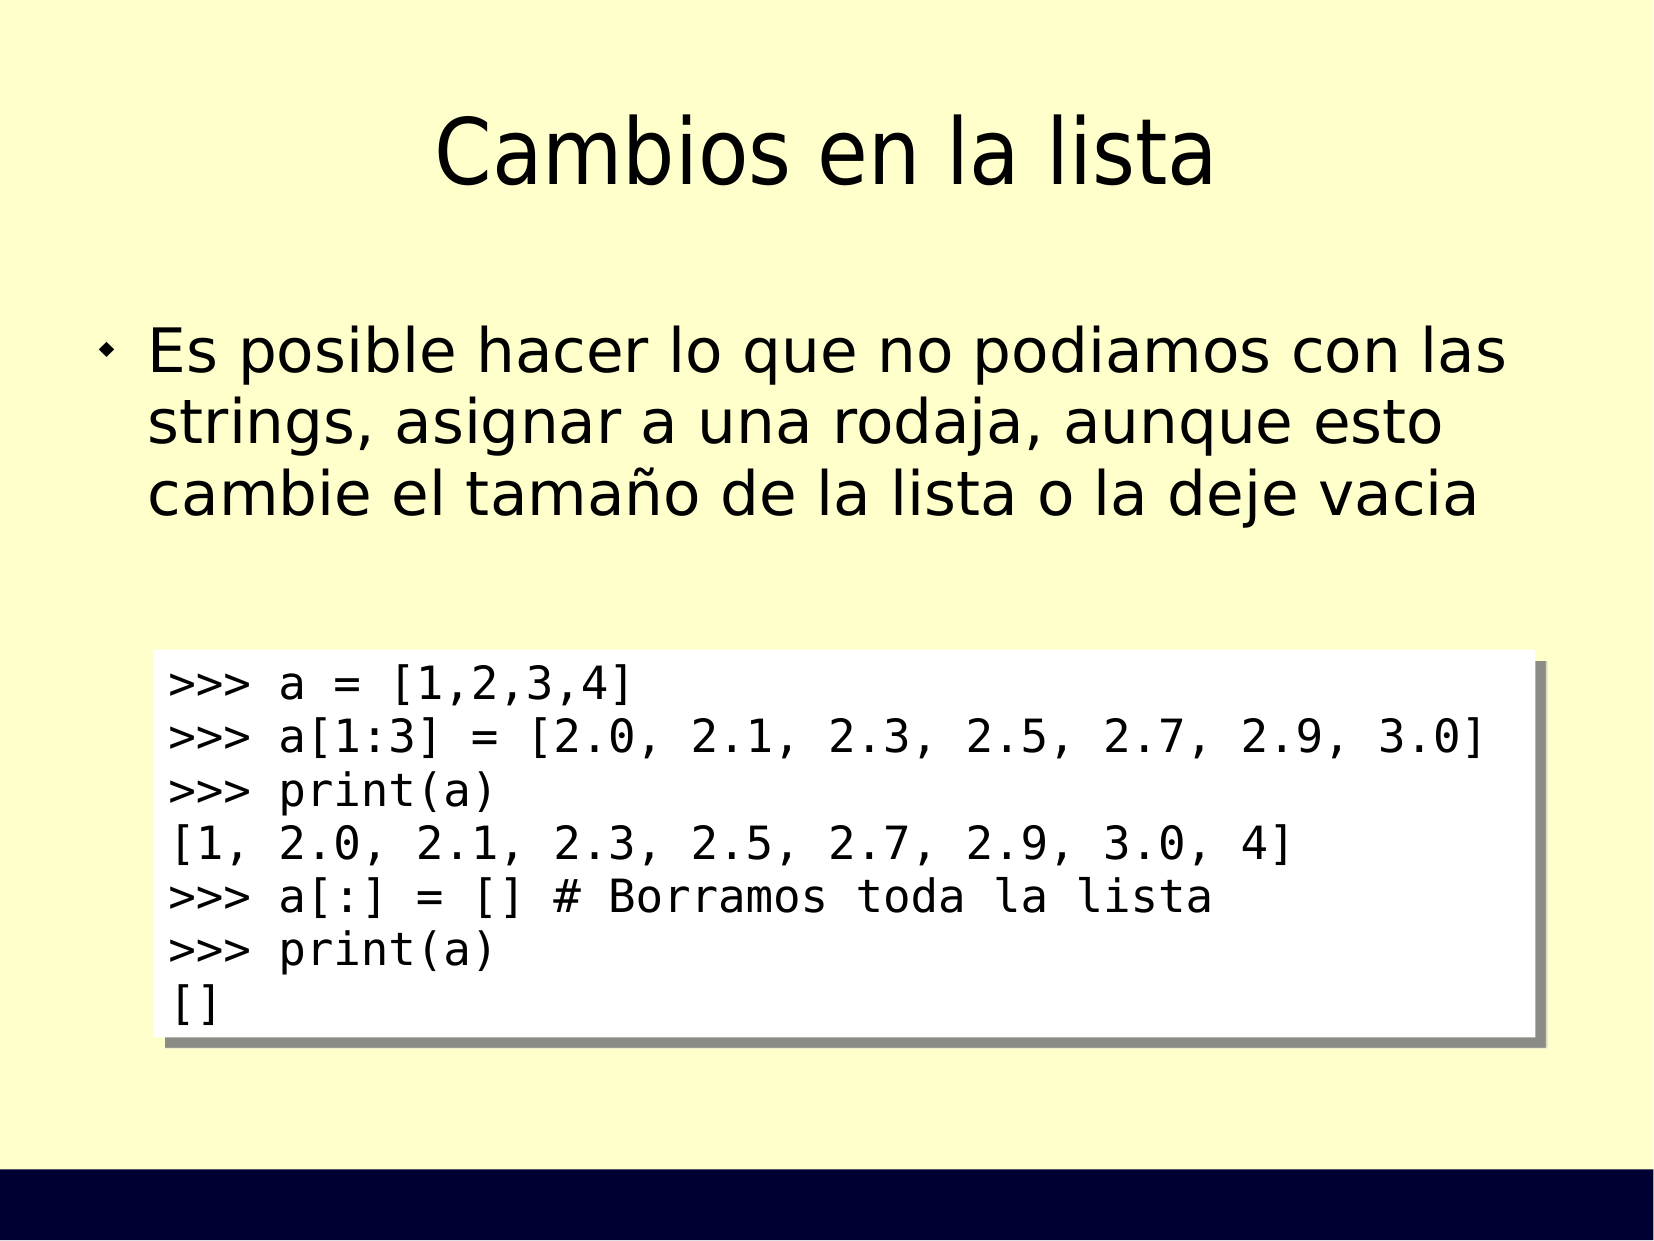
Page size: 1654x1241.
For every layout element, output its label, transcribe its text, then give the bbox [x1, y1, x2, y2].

title Cambios en la lista [82, 49, 1571, 257]
list Es posible hacer lo que no podiamos con las strings, asignar a una rodaja, aunque esto cambie el tamaño de la lista o la deje vacia [82, 290, 1538, 556]
text_box >>> a = [1,2,3,4] >>> a[1:3] = [2.0, 2.1, 2.3, 2.5, 2.7, 2.9, 3.0] >>> print(a) [1, 2.0, 2.1, 2.3, 2.5, 2.7, 2.9, 3.0, 4] >>> a[:] = [] # Borramos toda la lista >>> print(a) [] [153, 649, 1536, 1038]
